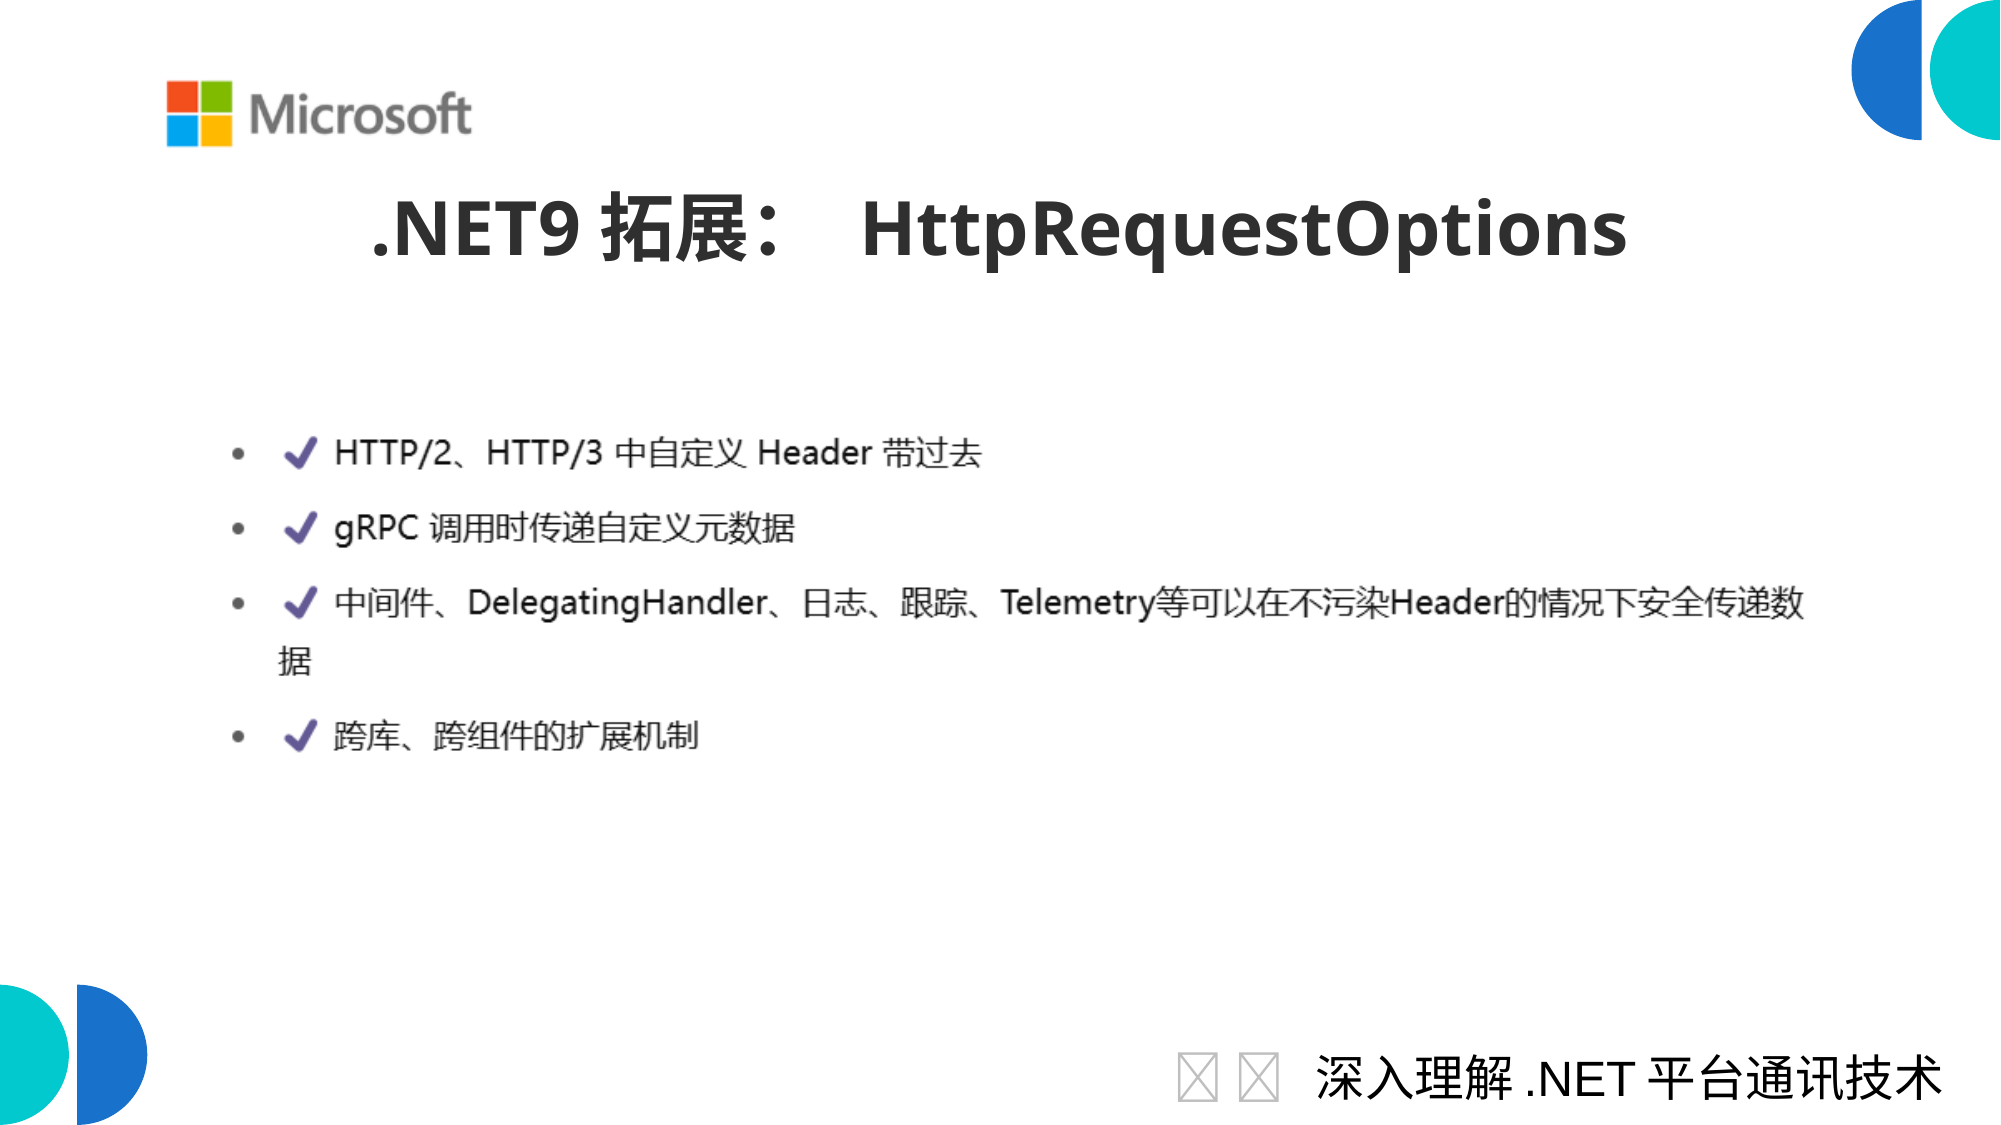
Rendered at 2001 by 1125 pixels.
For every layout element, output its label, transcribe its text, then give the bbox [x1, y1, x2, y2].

title .NET9拓展： HttpRequestOptions [138, 145, 1862, 332]
picture [0, 385, 2001, 834]
picture [85, 41, 552, 189]
subtitle 🚀 🚀 深入理解.NET平台通讯技术 [1173, 1046, 1952, 1107]
